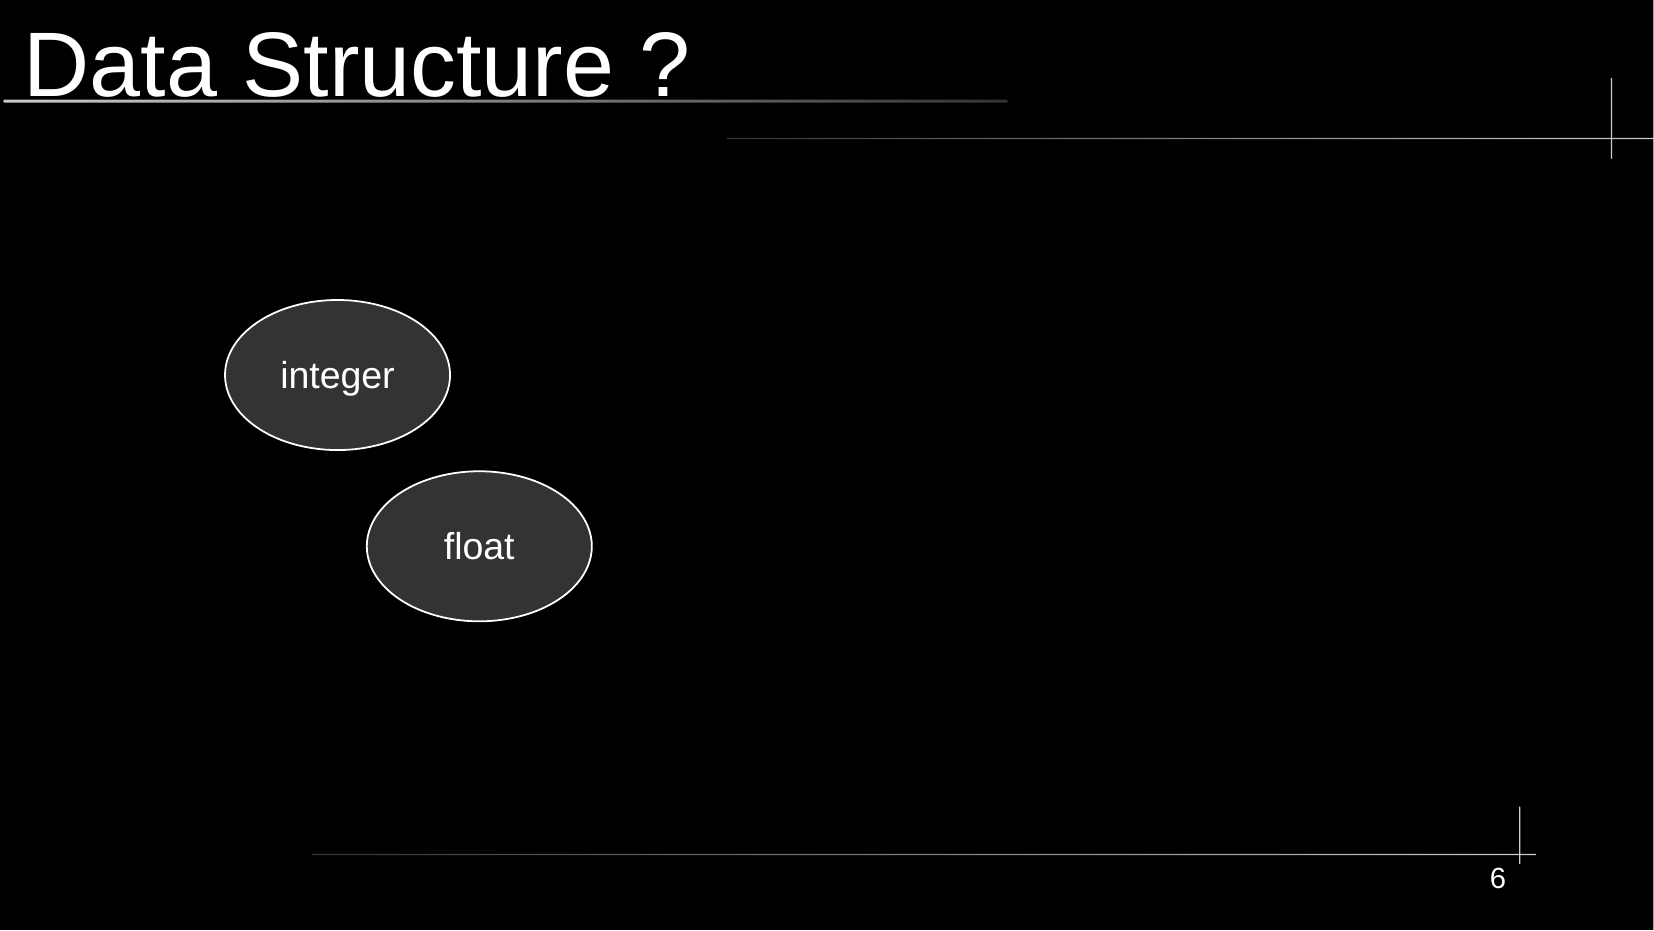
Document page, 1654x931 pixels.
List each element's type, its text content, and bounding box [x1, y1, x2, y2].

text_box float [366, 471, 592, 622]
text_box integer [225, 300, 451, 451]
title Data Structure ? [23, 11, 1589, 119]
